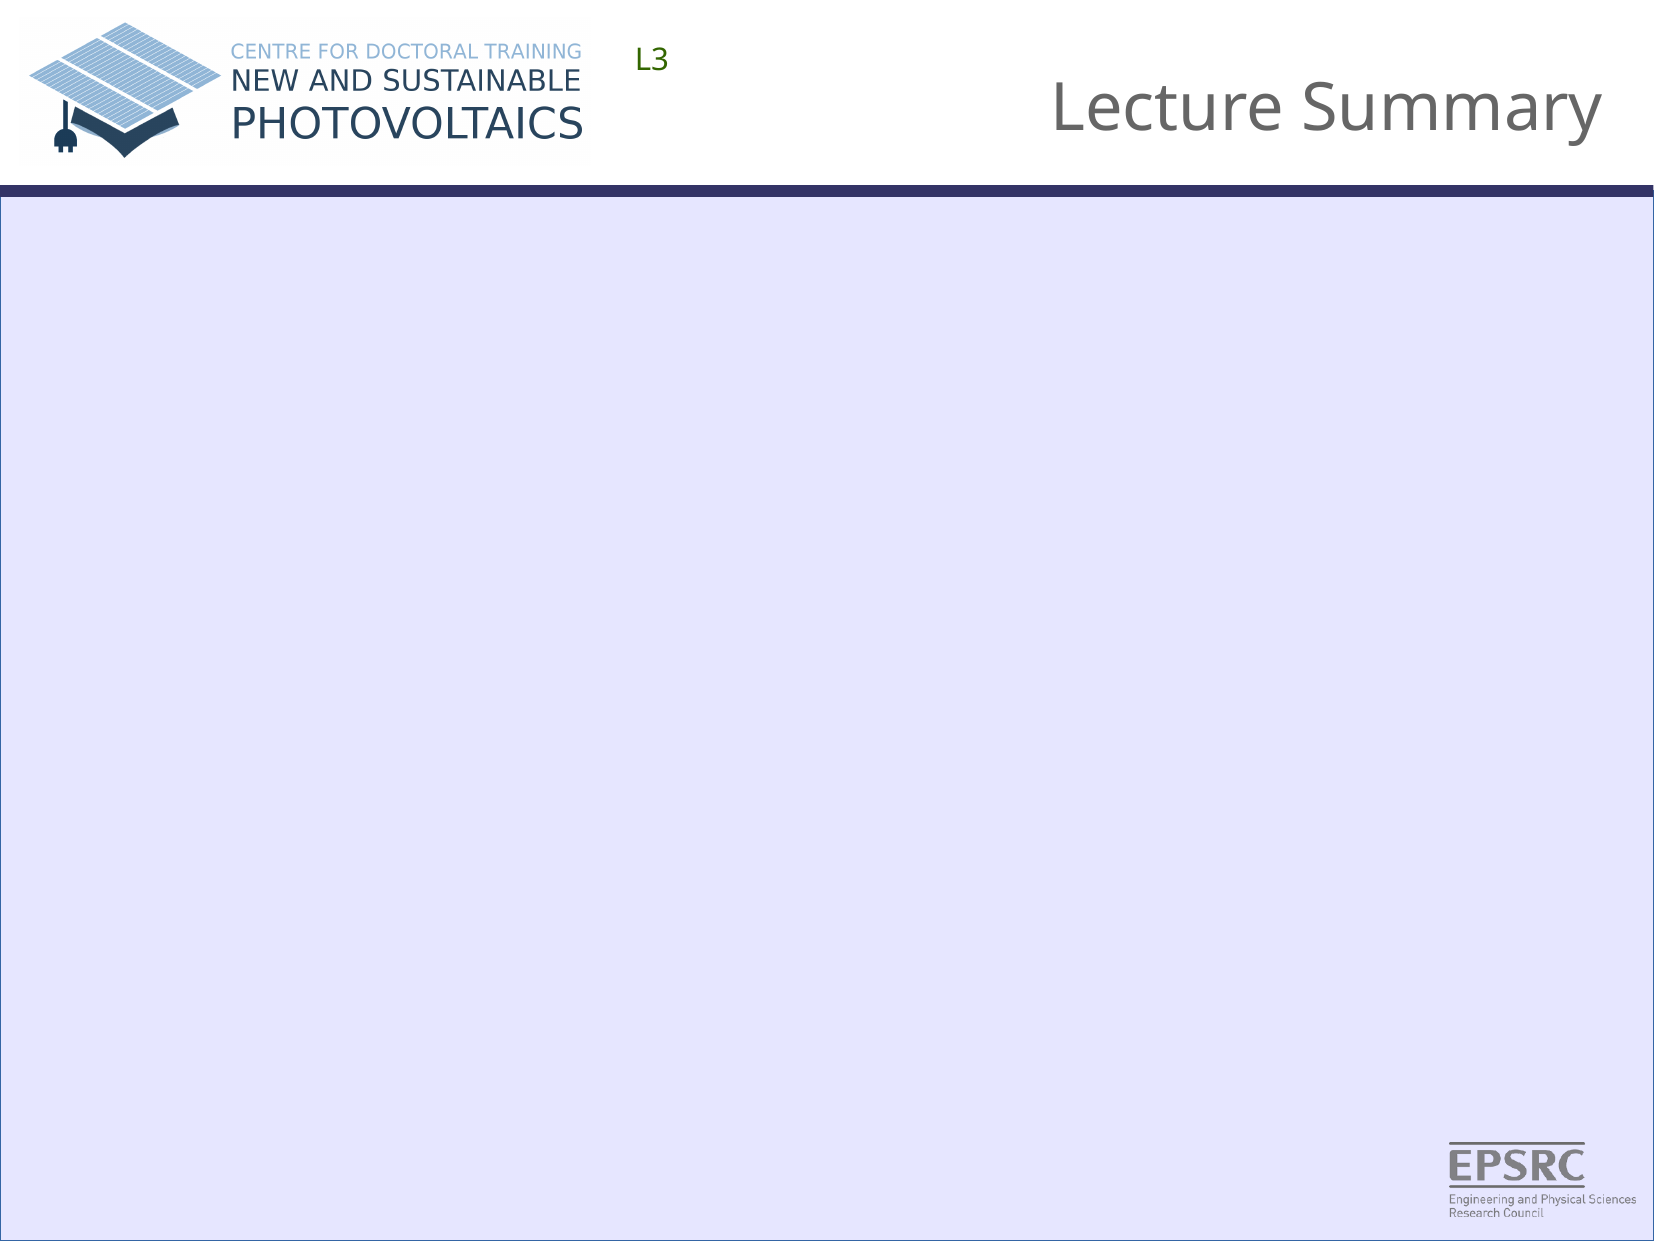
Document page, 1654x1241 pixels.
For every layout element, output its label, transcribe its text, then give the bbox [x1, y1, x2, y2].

picture [1449, 1142, 1636, 1217]
text_box Lecture Summary [767, 51, 1619, 142]
text_box [0, 197, 1654, 1241]
picture [19, 17, 591, 166]
text_box L3 [620, 29, 880, 80]
